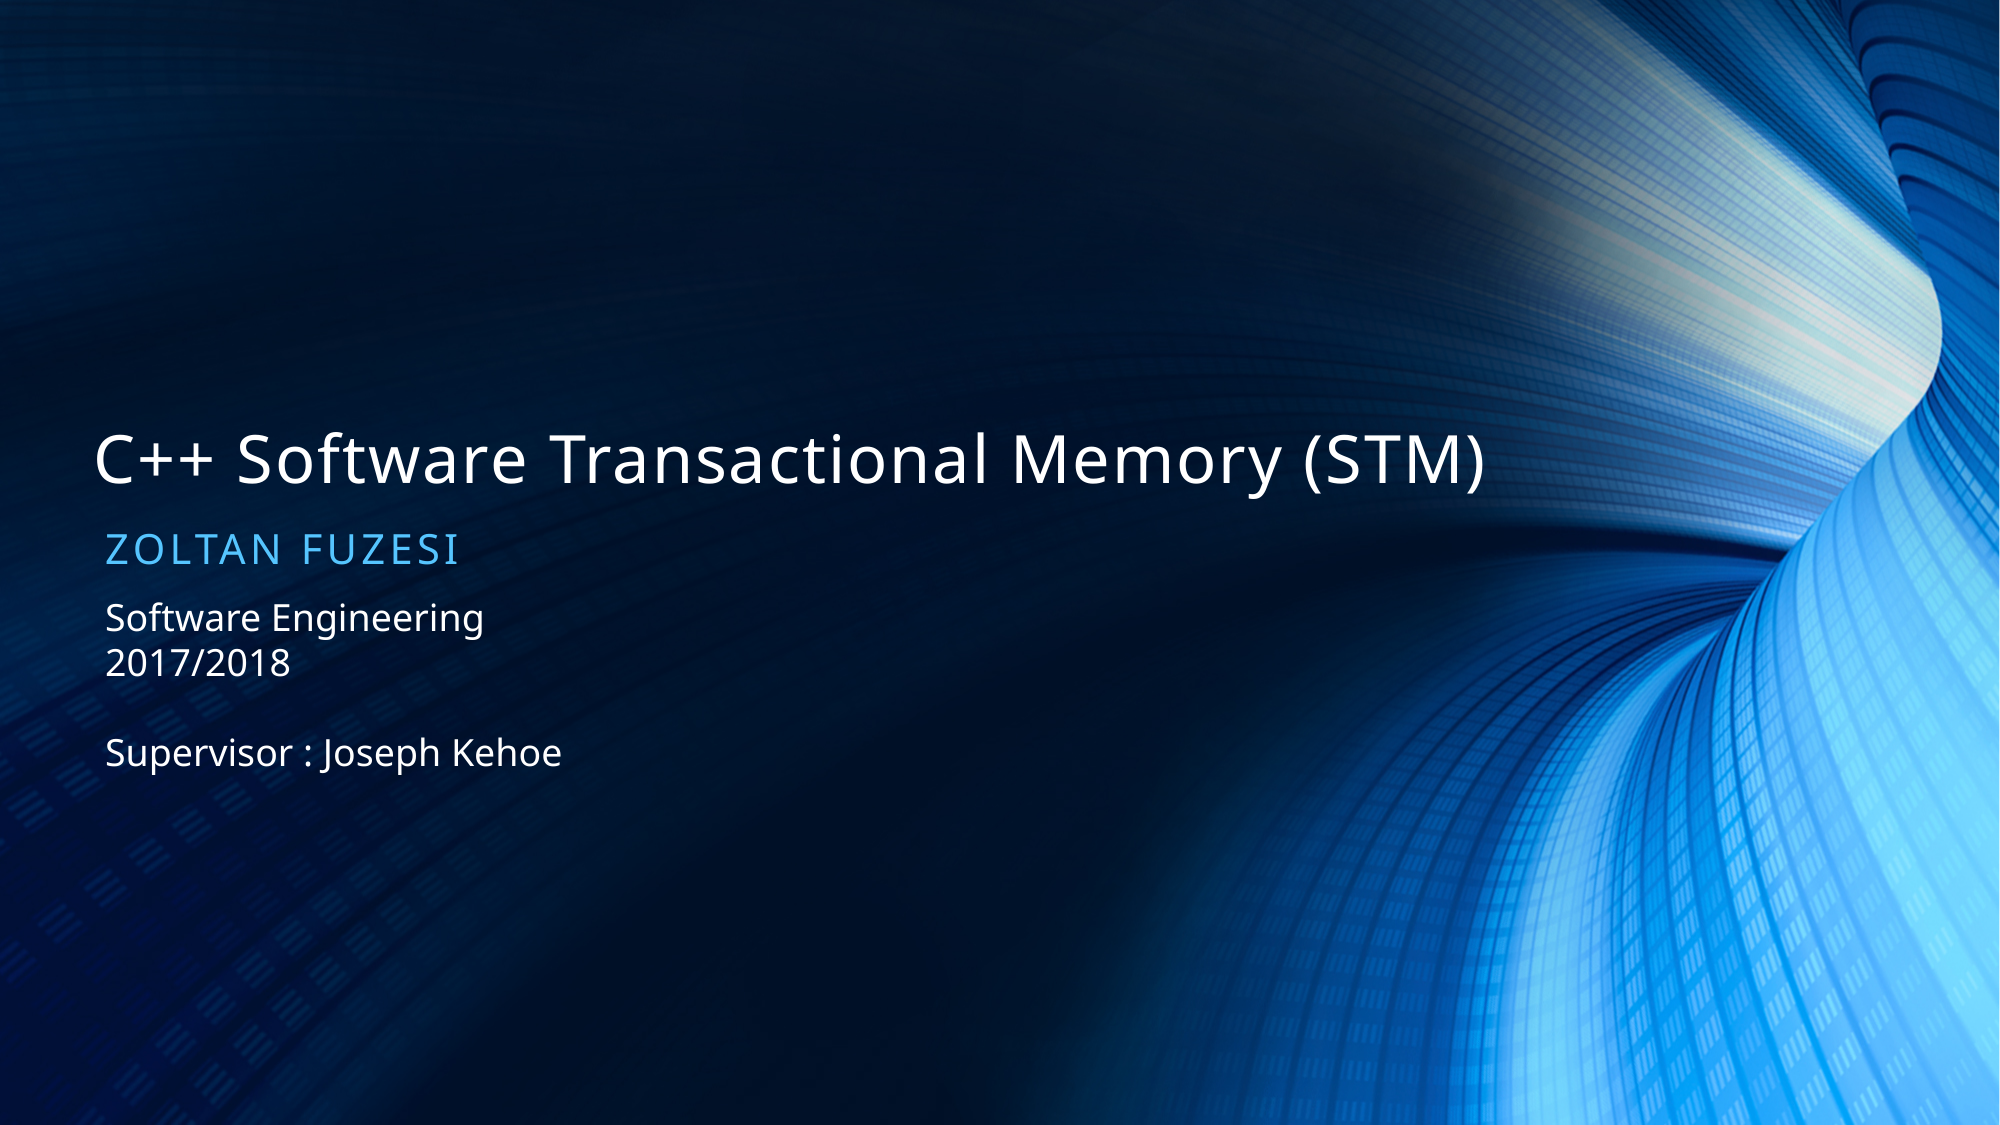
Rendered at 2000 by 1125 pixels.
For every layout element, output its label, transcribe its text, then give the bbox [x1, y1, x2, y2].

title C++ Software Transactional Memory (STM) [78, 385, 1792, 504]
subtitle Zoltan Fuzesi [90, 521, 528, 586]
text_box Software Engineering 2017/2018 Supervisor : Joseph Kehoe [90, 586, 717, 784]
